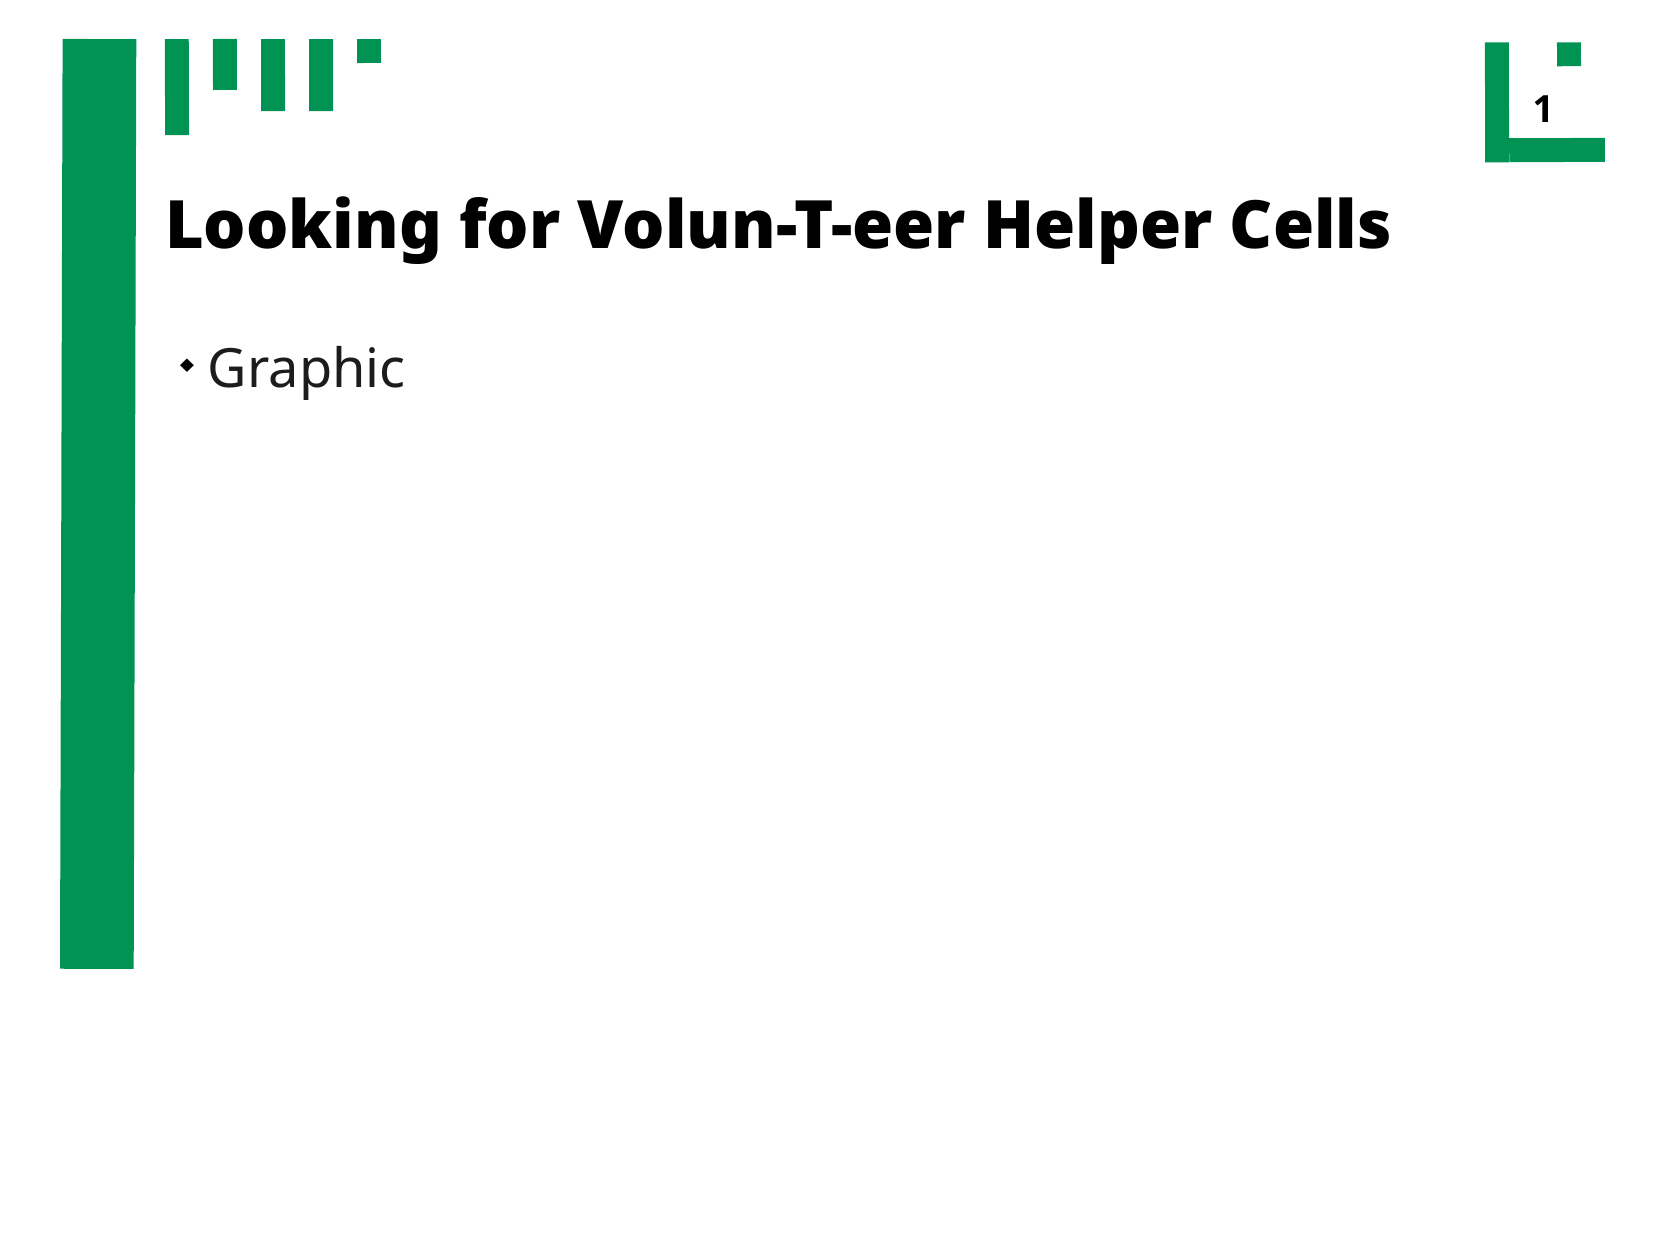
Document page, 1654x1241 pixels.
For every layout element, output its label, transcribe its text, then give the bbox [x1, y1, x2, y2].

title Looking for Volun-T-eer Helper Cells [165, 120, 1654, 268]
list Graphic [180, 330, 1606, 1098]
